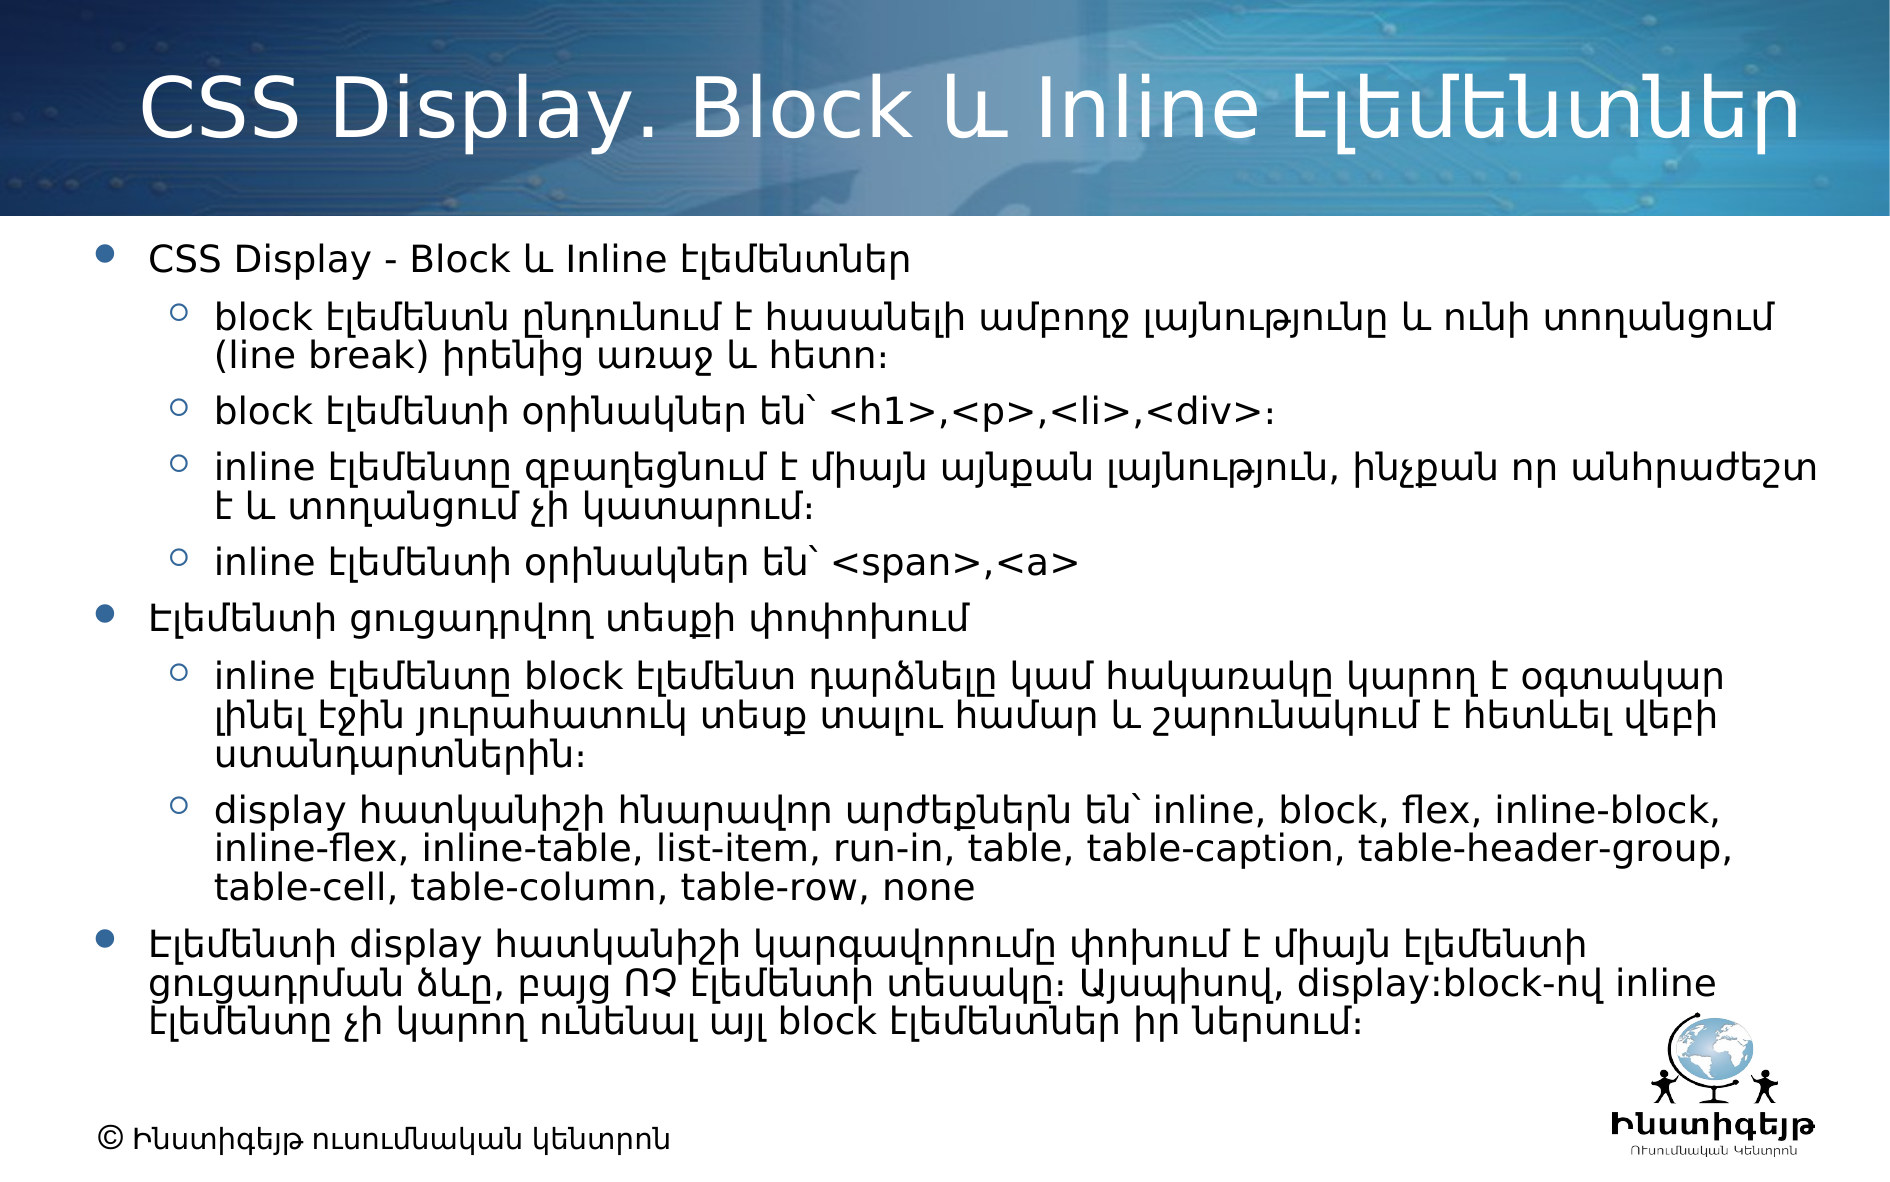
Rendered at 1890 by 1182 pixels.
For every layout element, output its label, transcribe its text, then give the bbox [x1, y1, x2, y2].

picture [1612, 1012, 1815, 1157]
picture [0, 0, 1890, 216]
text_box CSS Border (սահմանագիծ) [138, 156, 1838, 161]
list CSS Display - Block և Inline էլեմենտներ block էլեմենտն ընդունում է հասանելի ամբողջ լայնությունը և ունի տողանցում (line break) իրենից առաջ և հետո։ block էլեմենտի օրինակներ են՝ <h1>,<p>,<li>,<div>։ inline էլեմենտը զբաղեցնում է միայն այնքան լայնություն, ինչքան որ անհրաժեշտ է և տողանցում չի կատարում։ inline էլեմենտի օրինակներ են՝ <span>,<a> Էլեմենտի ցուցադրվող տեսքի փոփոխում inline էլեմենտը block էլեմենտ դարձնելը կամ հակառակը կարող է օգտակար լինել էջին յուրահատուկ տեսք տալու համար և շարունակում է հետևել վեբի ստանդարտներին։ display հատկանիշի հնարավոր արժեքներն են՝ inline, block, flex, inline-block, inline-flex, inline-table, list-item, run-in, table, table-caption, table-header-group, table-cell, table-column, table-row, none Էլեմենտի display հատկանիշի կարգավորումը փոխում է միայն էլեմենտի ցուցադրման ձևը, բայց ՈՉ էլեմենտի տեսակը։ Այսպիսով, display:block-ով inline էլեմենտը չի կարող ունենալ այլ block էլեմենտներ իր ներսում։ [93, 241, 1820, 267]
text_box CSS Display․ Block և Inline էլեմենտներ [138, 82, 1838, 87]
